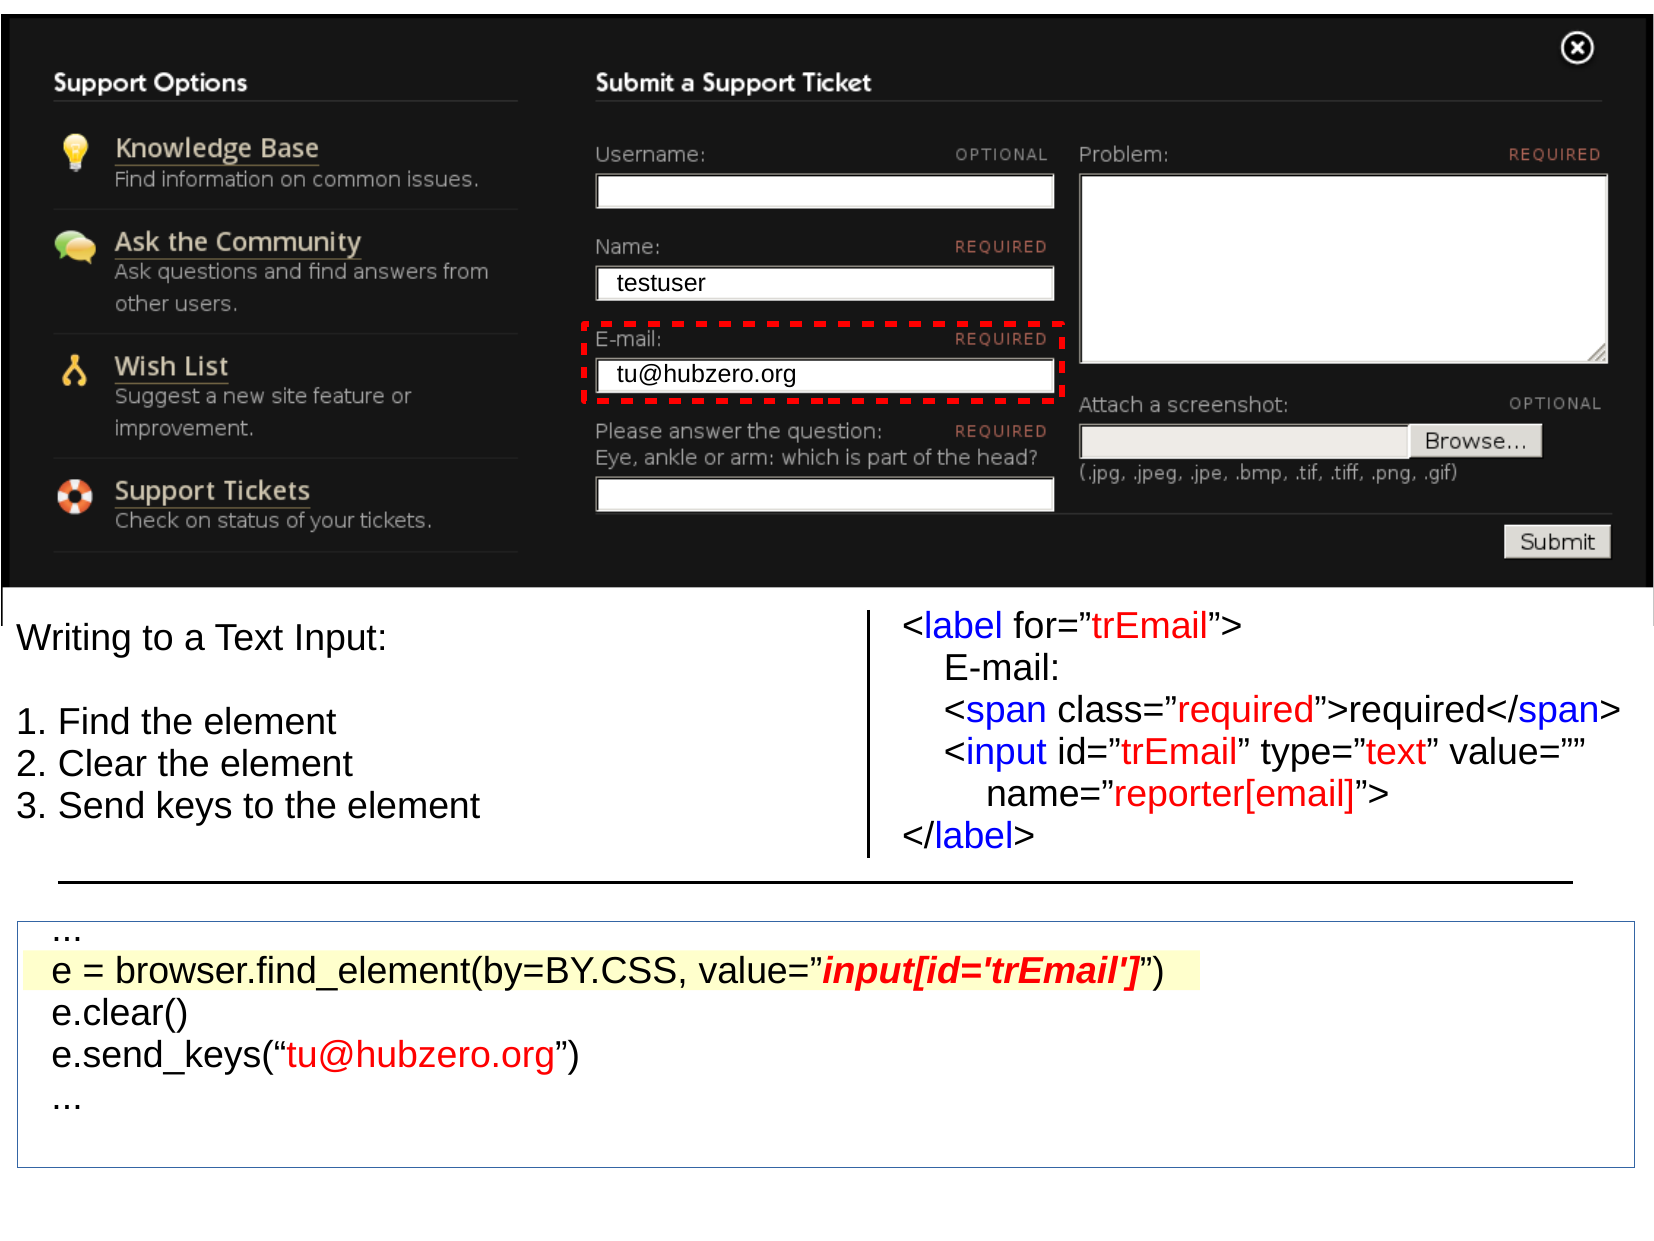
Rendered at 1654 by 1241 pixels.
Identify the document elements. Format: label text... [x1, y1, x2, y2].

text_box Writing to a Text Input: 1. Find the element 2. Clear the element 3. Send keys to the element [1, 609, 496, 834]
text_box ... e = browser.find_element(by=BY.CSS, value=”input[id='trEmail']”) e.clear() e.send_keys(“tu@hubzero.org”) ... [36, 900, 1636, 1126]
text_box <label for=”trEmail”> E-mail: <span class=”required”>required</span> <input id=”trEmail” type=”text” value=”” name=”reporter[email]”> </label> [887, 597, 1637, 865]
text_box tu@hubzero.org [602, 352, 813, 396]
text_box testuser [602, 260, 722, 304]
text_box [2, 587, 1654, 1212]
picture [1, 14, 1654, 609]
